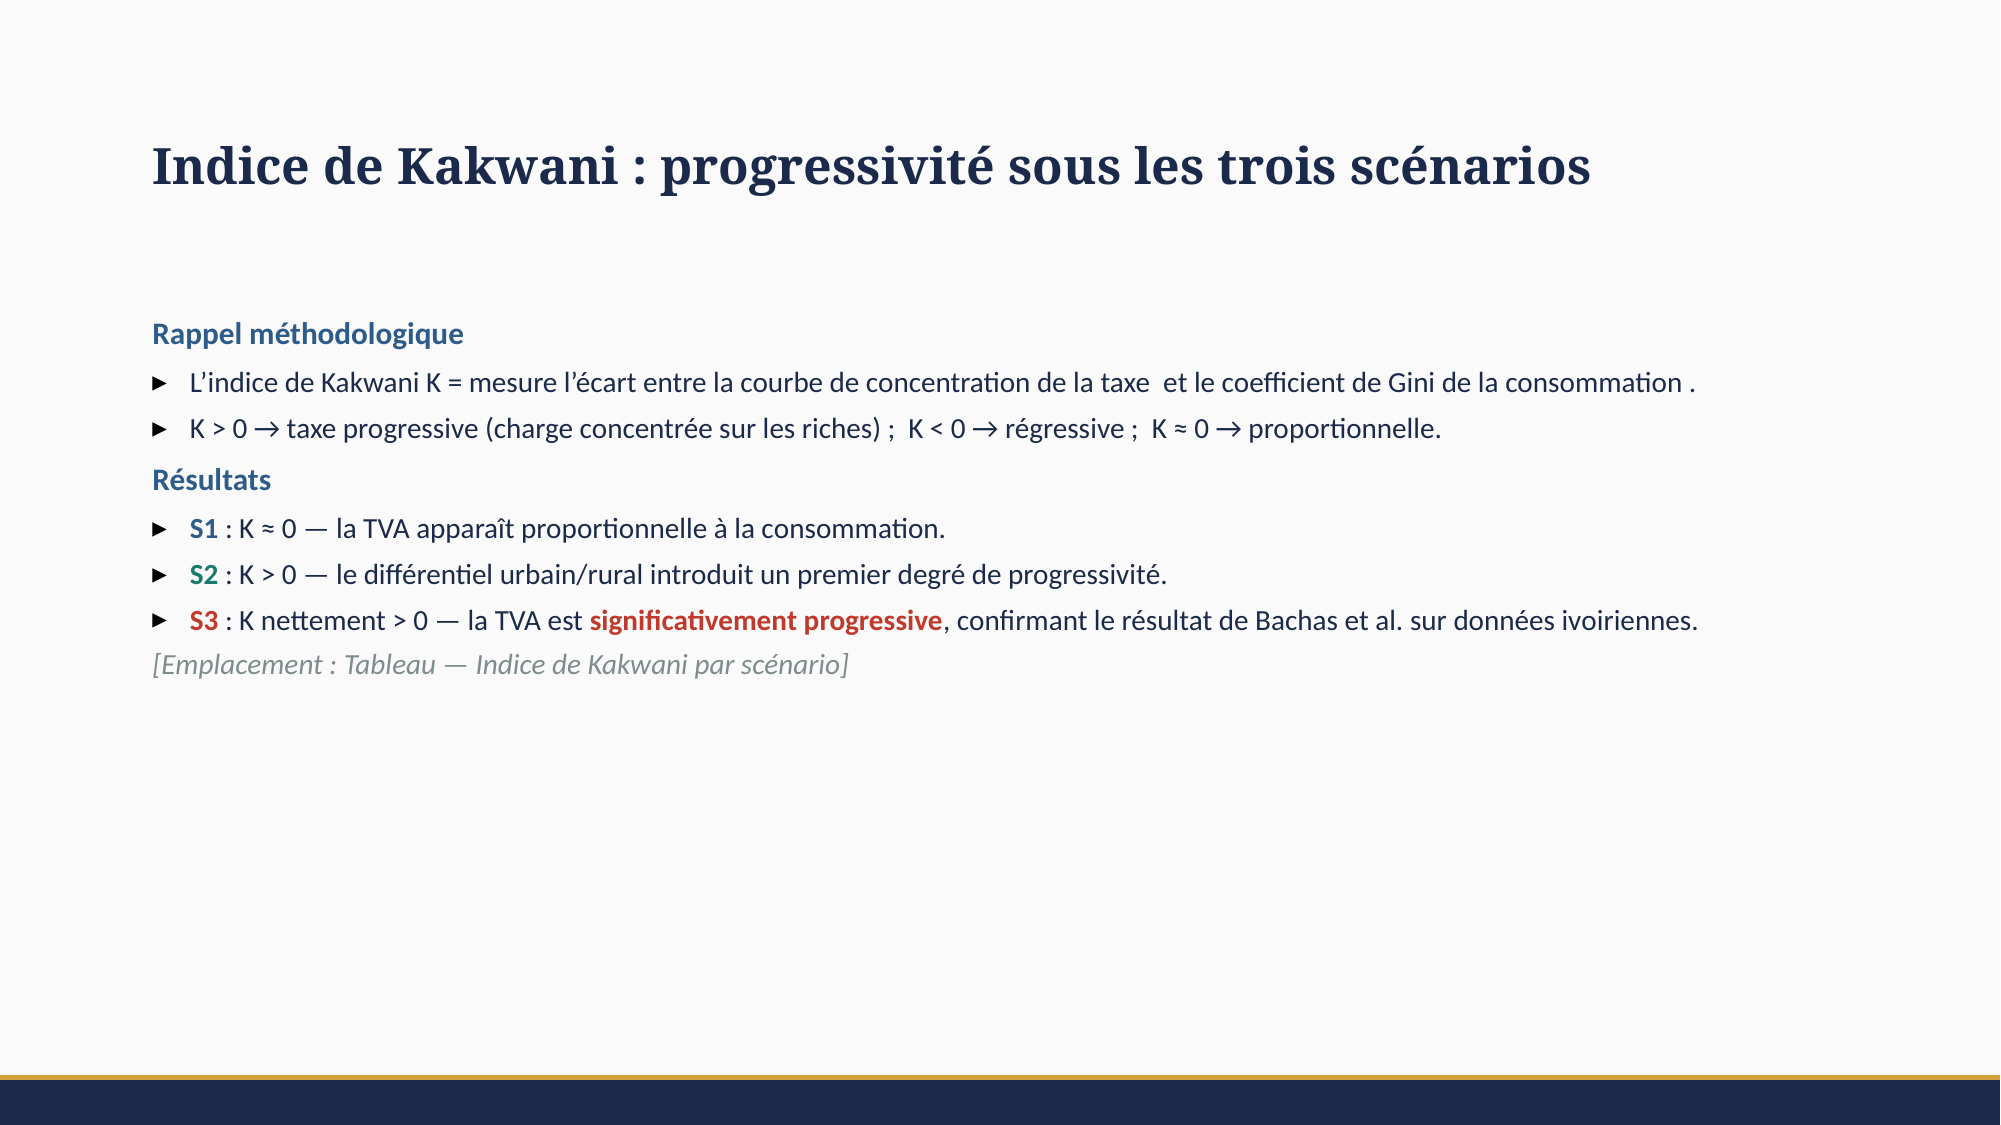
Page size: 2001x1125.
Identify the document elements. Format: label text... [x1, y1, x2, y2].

title Indice de Kakwani : progressivité sous les trois scénarios [137, 59, 1863, 278]
list Rappel méthodologique L’indice de Kakwani K = mesure l’écart entre la courbe de concentration de la taxe et le coefficient de Gini de la consommation . K > 0 → taxe progressive (charge concentrée sur les riches) ; K < 0 → régressive ; K ≈ 0 → proportionnelle. Résultats S1 : K ≈ 0 — la TVA apparaît proportionnelle à la consommation. S2 : K > 0 — le différentiel urbain/rural introduit un premier degré de progressivité. S3 : K nettement > 0 — la TVA est significativement progressive, confirmant le résultat de Bachas et al. sur données ivoiriennes. [Emplacement : Tableau — Indice de Kakwani par scénario] [137, 299, 1863, 1014]
